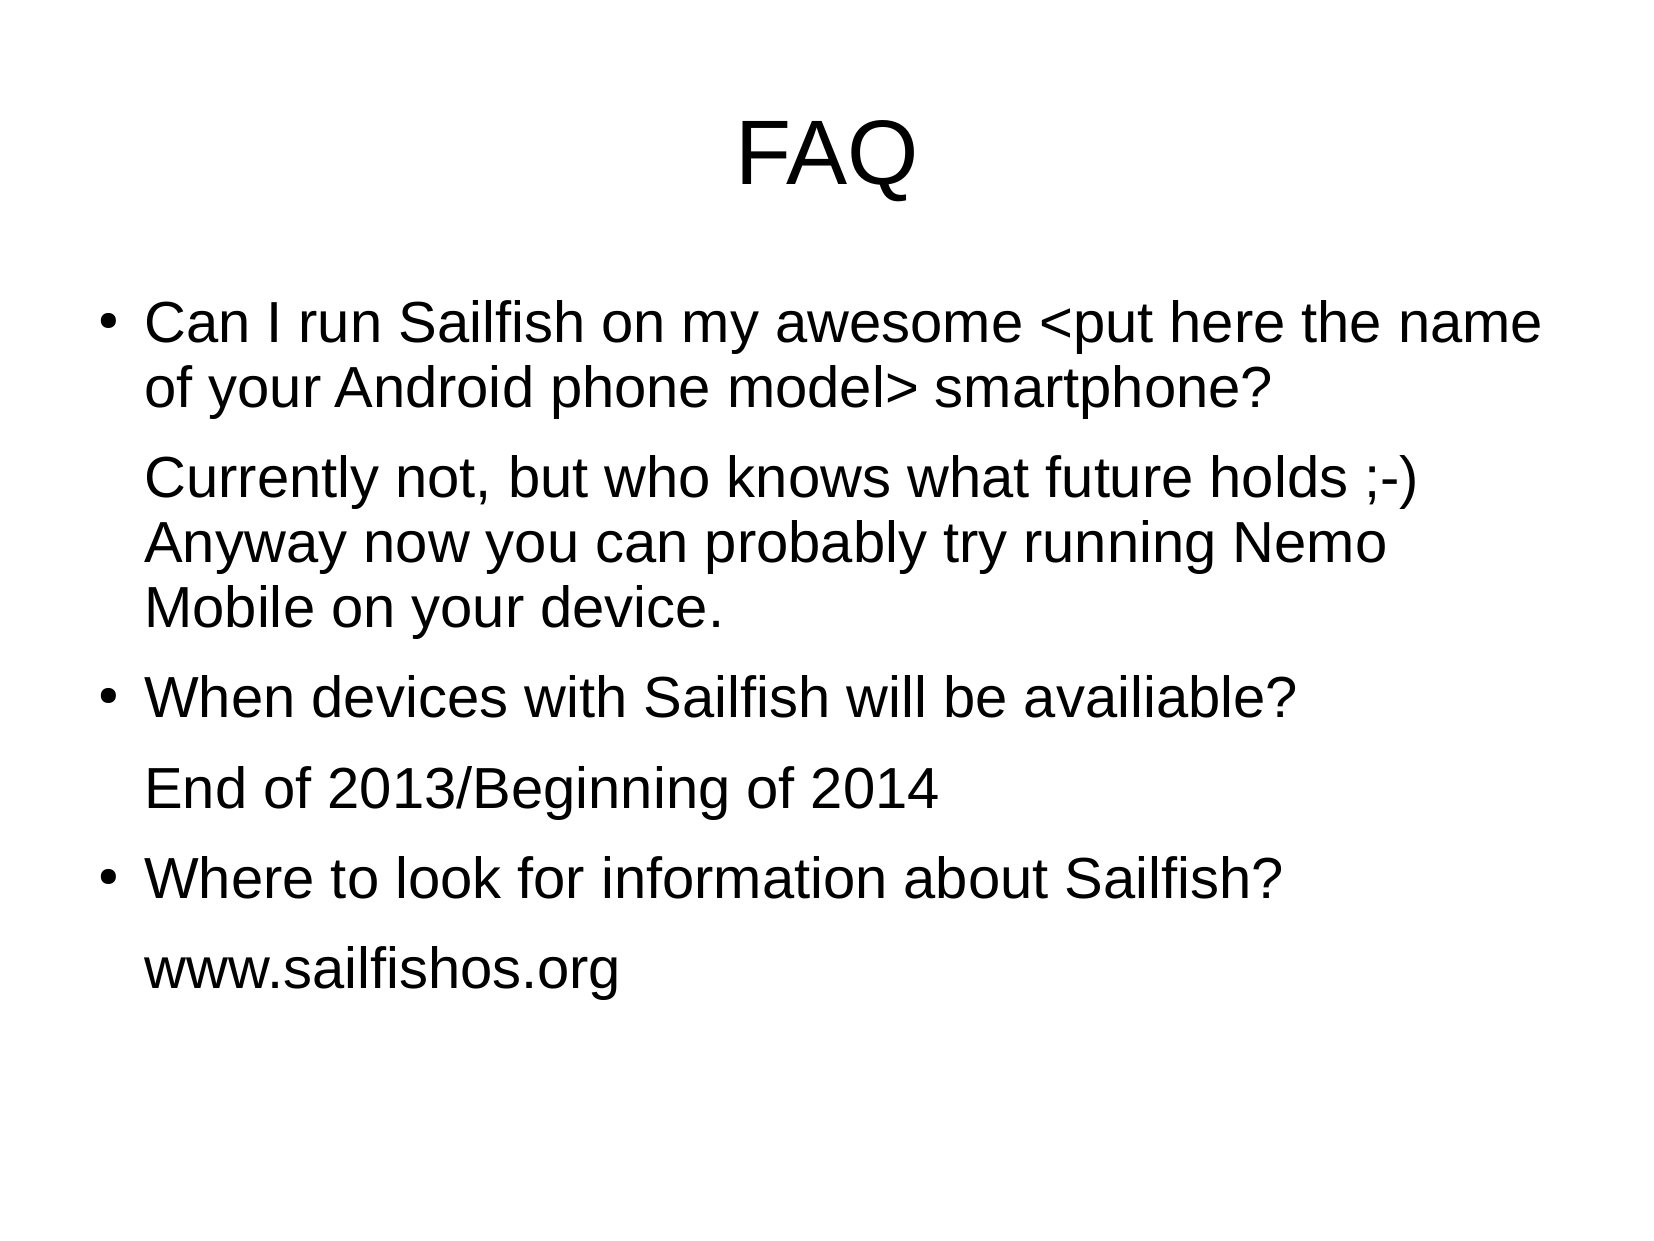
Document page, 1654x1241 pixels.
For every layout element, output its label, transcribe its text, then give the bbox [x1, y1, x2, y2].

list Can I run Sailfish on my awesome <put here the name of your Android phone model> smartphone? Currently not, but who knows what future holds ;-) Anyway now you can probably try running Nemo Mobile on your device. When devices with Sailfish will be availiable? End of 2013/Beginning of 2014 Where to look for information about Sailfish? www.sailfishos.org [82, 290, 1571, 1010]
title FAQ [82, 49, 1571, 257]
